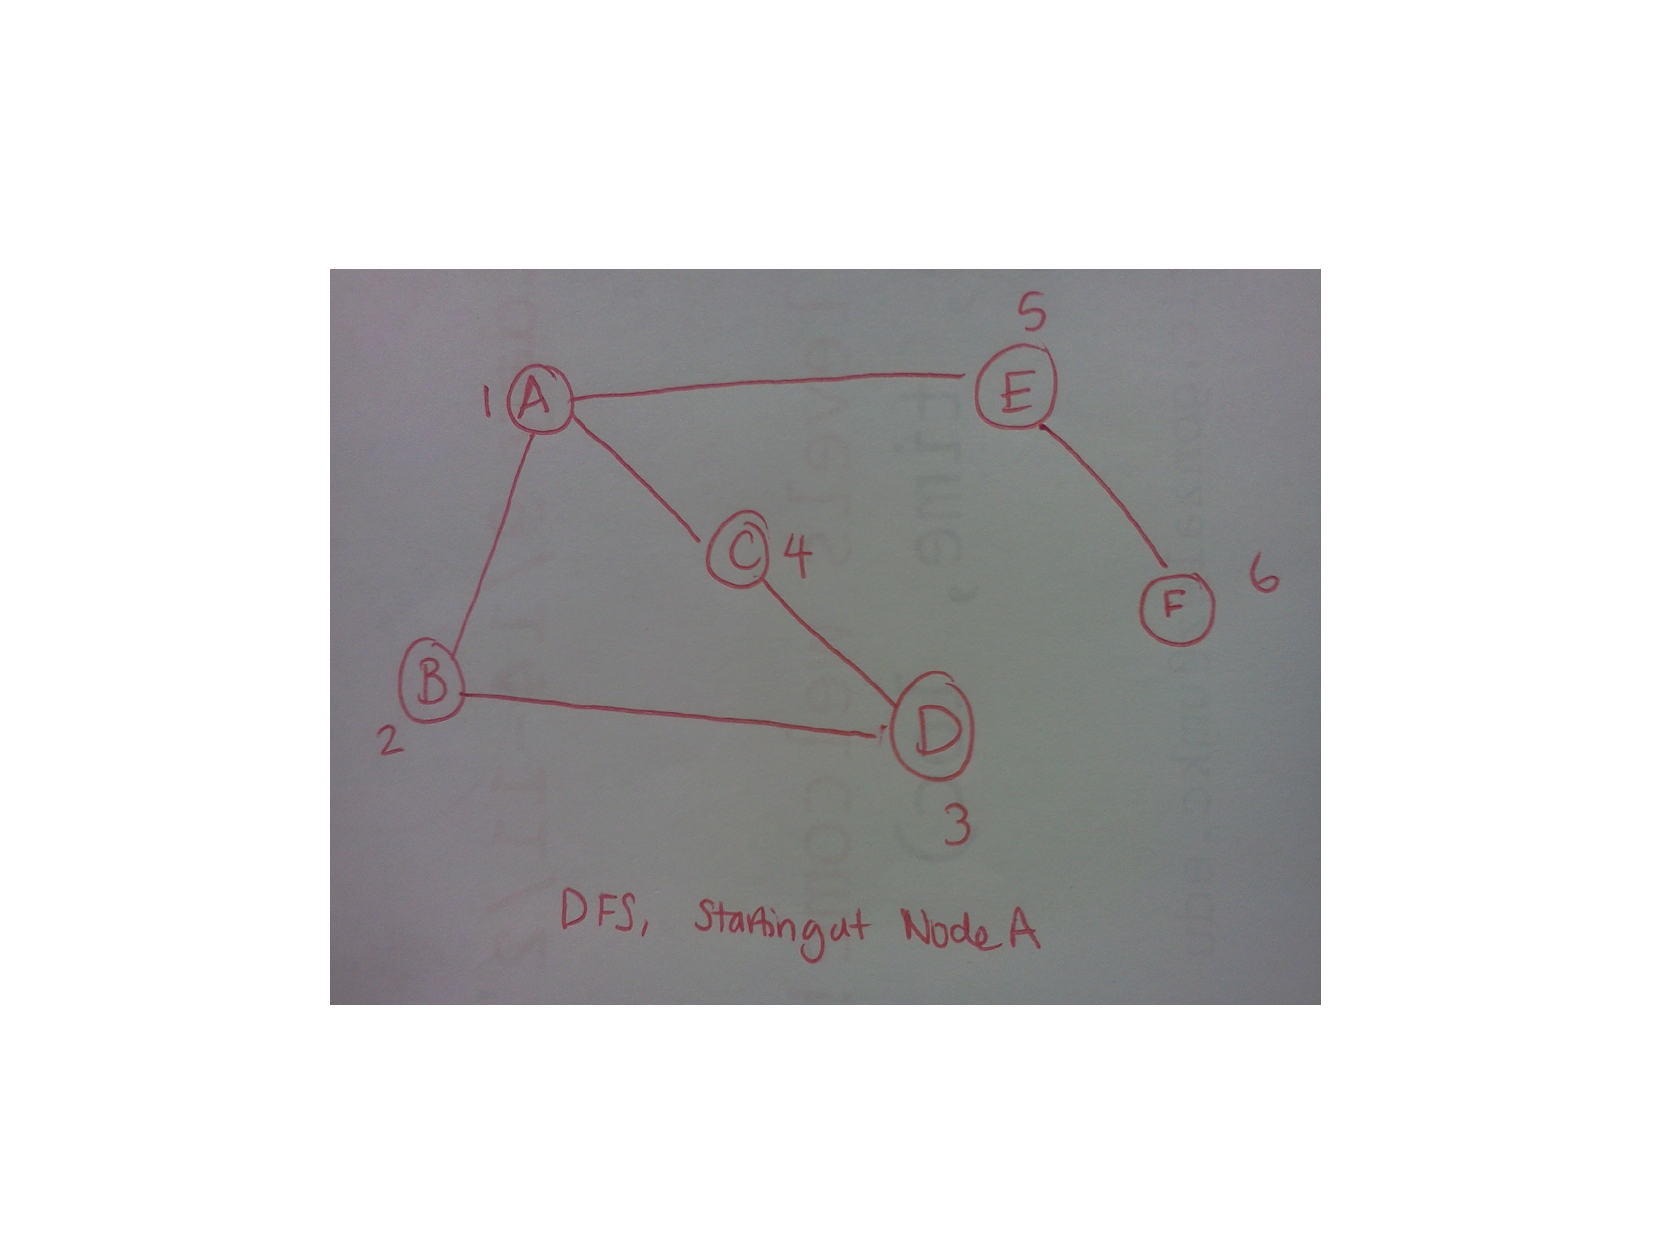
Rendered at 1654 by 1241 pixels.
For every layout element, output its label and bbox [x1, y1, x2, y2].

picture [330, 269, 1321, 1006]
